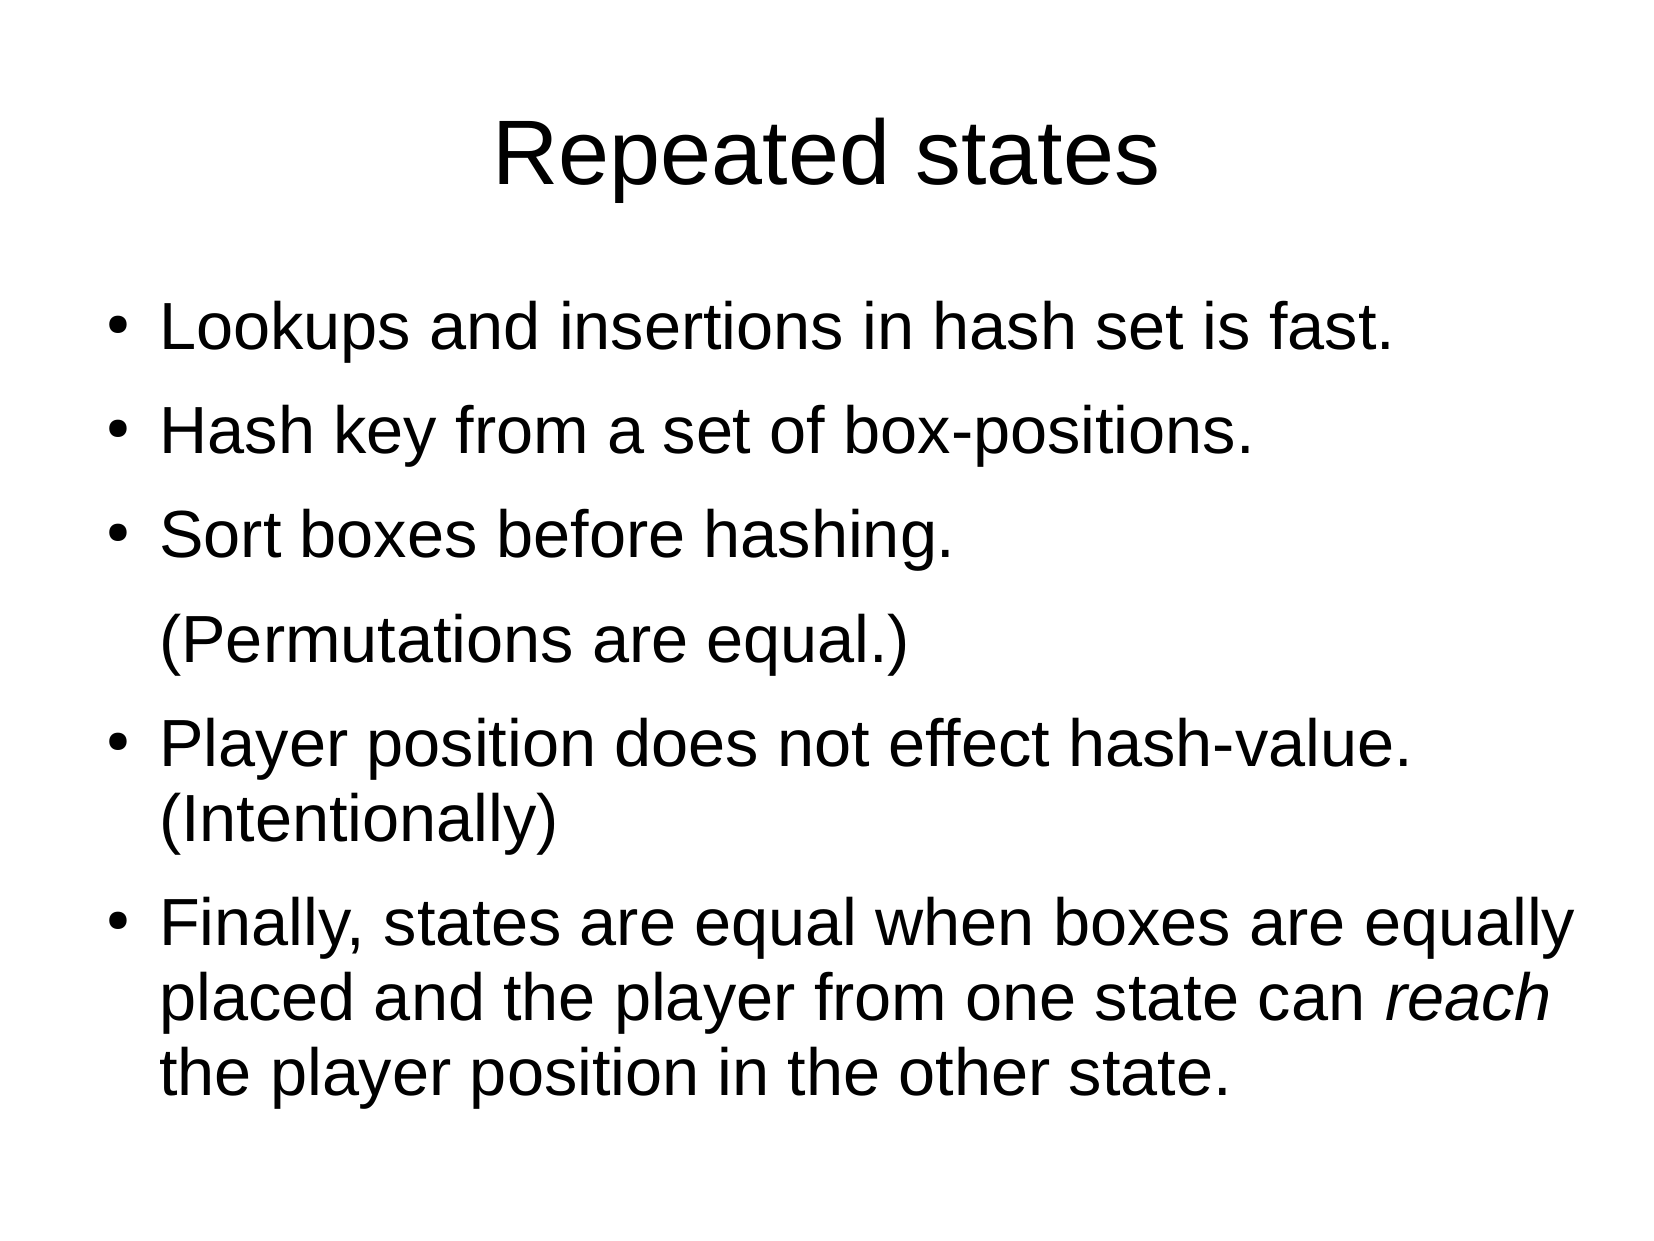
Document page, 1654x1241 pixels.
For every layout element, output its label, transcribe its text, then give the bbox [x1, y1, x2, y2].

list Lookups and insertions in hash set is fast. Hash key from a set of box-positions. Sort boxes before hashing. (Permutations are equal.) Player position does not effect hash-value. (Intentionally) Finally, states are equal when boxes are equally placed and the player from one state can reach the player position in the other state. [88, 288, 1577, 1110]
title Repeated states [82, 49, 1571, 257]
